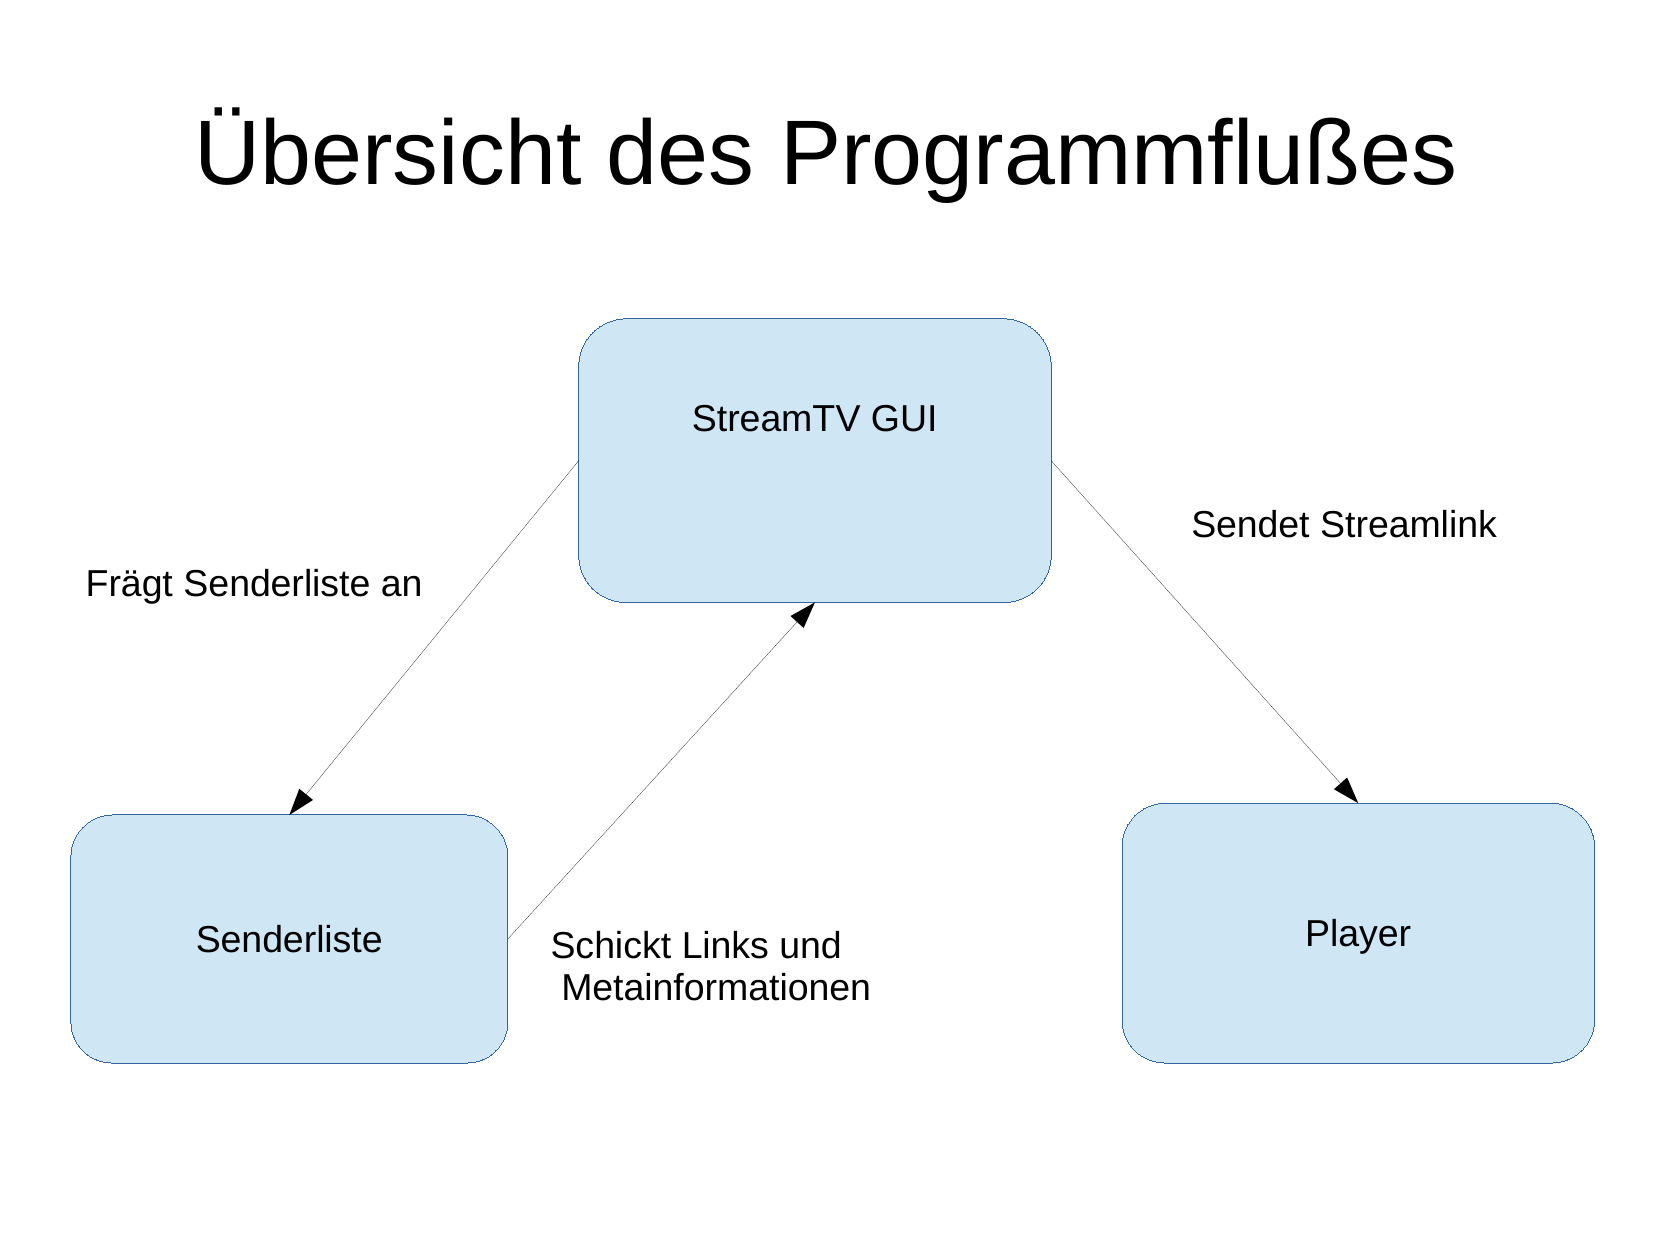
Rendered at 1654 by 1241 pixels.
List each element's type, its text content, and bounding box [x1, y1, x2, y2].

text_box StreamTV GUI [578, 318, 1052, 603]
text_box Sendet Streamlink [1176, 496, 1512, 553]
text_box Schickt Links und Metainformationen [535, 916, 886, 1016]
text_box Frägt Senderliste an [70, 555, 438, 612]
text_box Player [1122, 803, 1595, 1064]
title Übersicht des Programmflußes [82, 49, 1571, 257]
text_box Senderliste [70, 814, 508, 1064]
